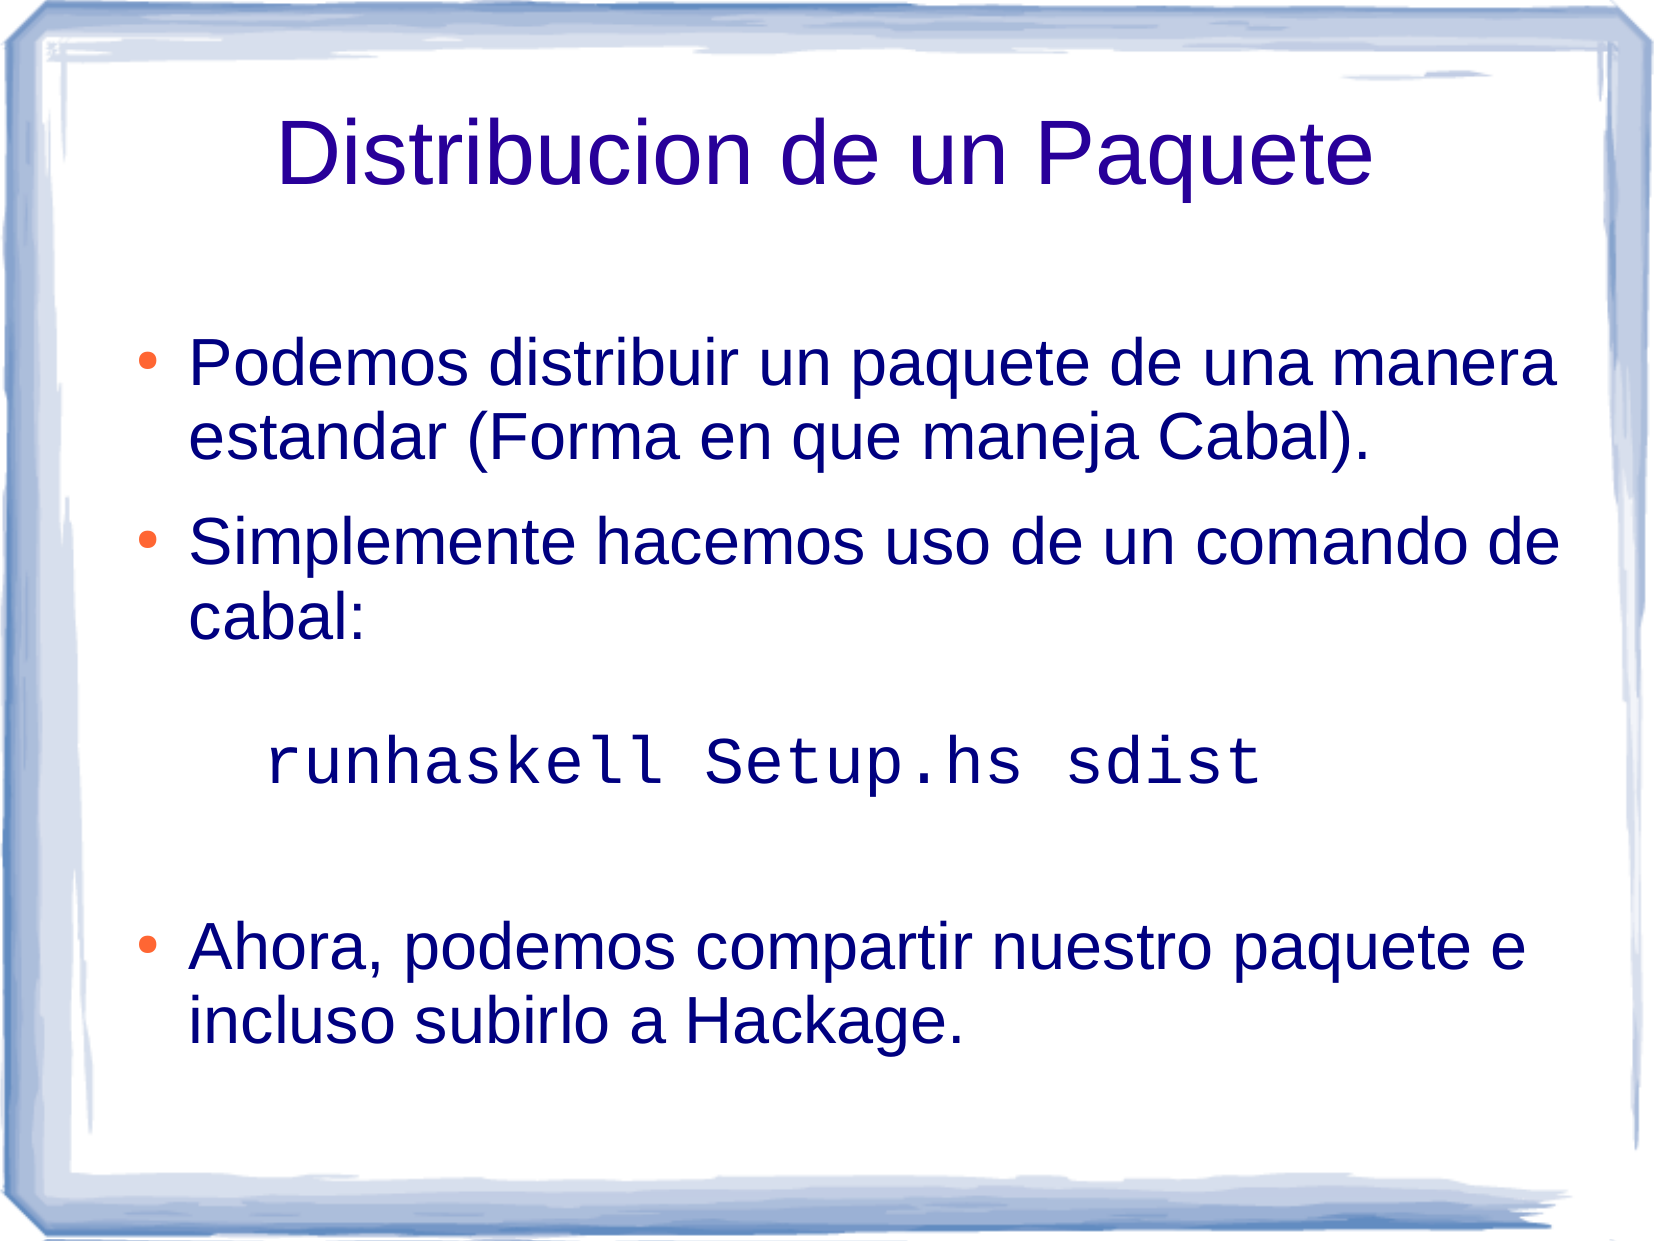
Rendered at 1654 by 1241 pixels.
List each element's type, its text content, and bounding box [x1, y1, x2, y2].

list Podemos distribuir un paquete de una manera estandar (Forma en que maneja Cabal). Simplemente hacemos uso de un comando de cabal: runhaskell Setup.hs sdist Ahora, podemos compartir nuestro paquete e incluso subirlo a Hackage. [118, 324, 1571, 1059]
picture [0, 0, 1654, 1241]
title Distribucion de un Paquete [82, 49, 1571, 257]
